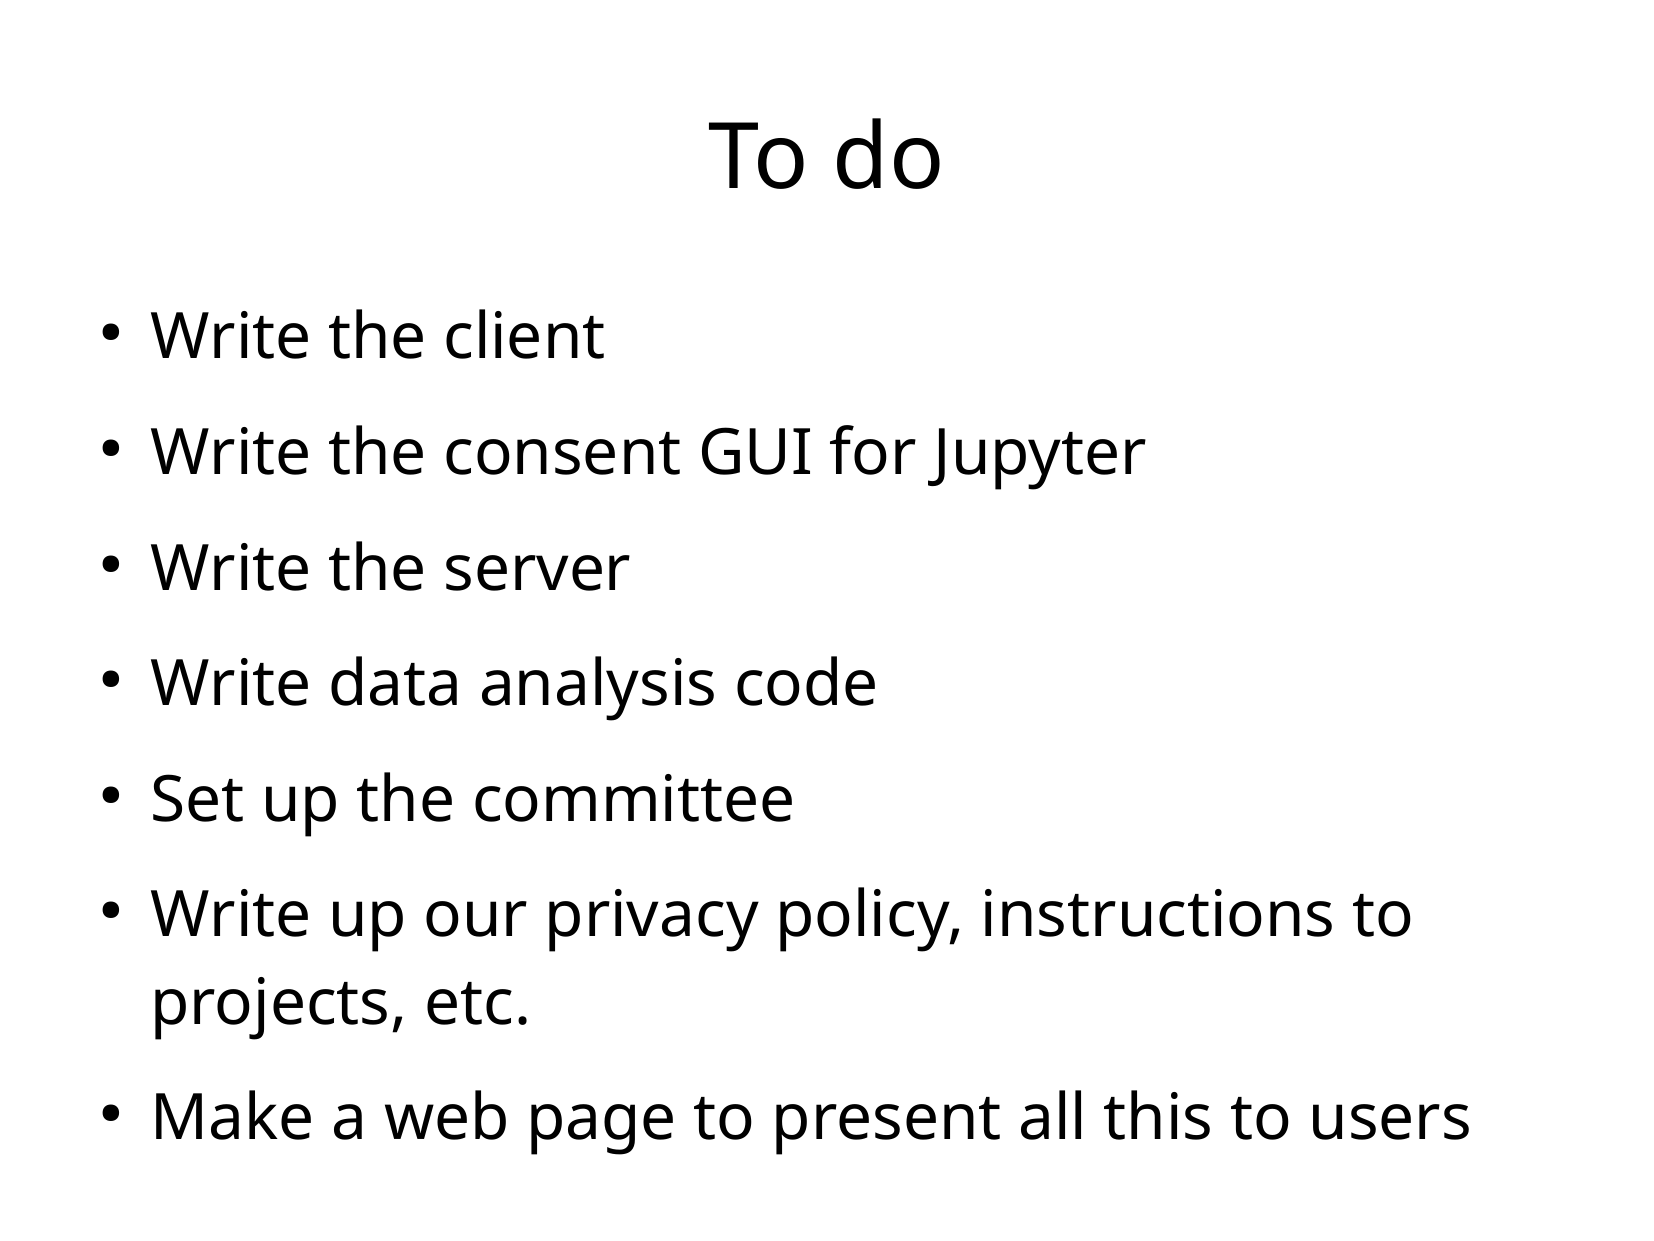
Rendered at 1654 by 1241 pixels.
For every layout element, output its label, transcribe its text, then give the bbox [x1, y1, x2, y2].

list Write the client Write the consent GUI for Jupyter Write the server Write data analysis code Set up the committee Write up our privacy policy, instructions to projects, etc. Make a web page to present all this to users [82, 290, 1571, 1167]
title To do [82, 49, 1571, 257]
